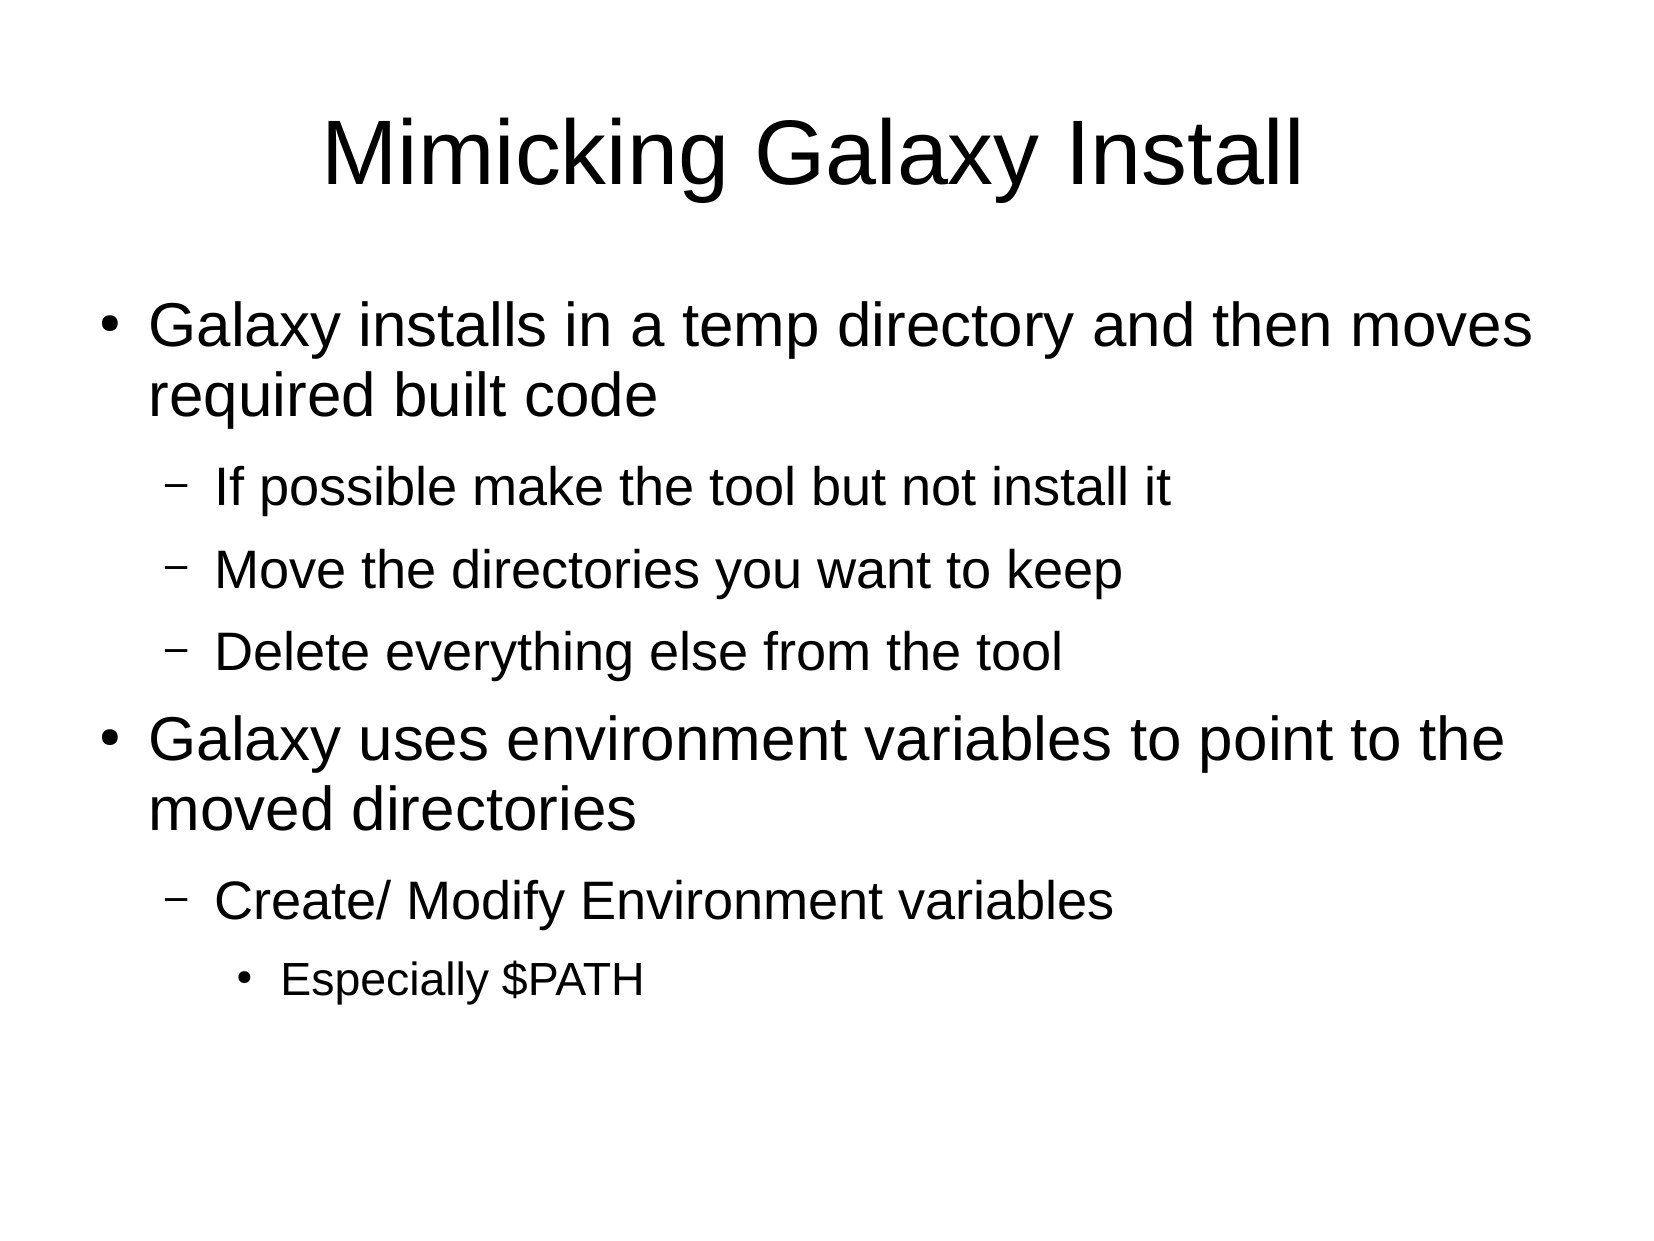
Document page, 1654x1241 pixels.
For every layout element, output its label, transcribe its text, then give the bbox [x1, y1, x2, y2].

list Galaxy installs in a temp directory and then moves required built code If possible make the tool but not install it Move the directories you want to keep Delete everything else from the tool Galaxy uses environment variables to point to the moved directories Create/ Modify Environment variables Especially $PATH [82, 290, 1571, 1010]
title Mimicking Galaxy Install [82, 49, 1571, 257]
